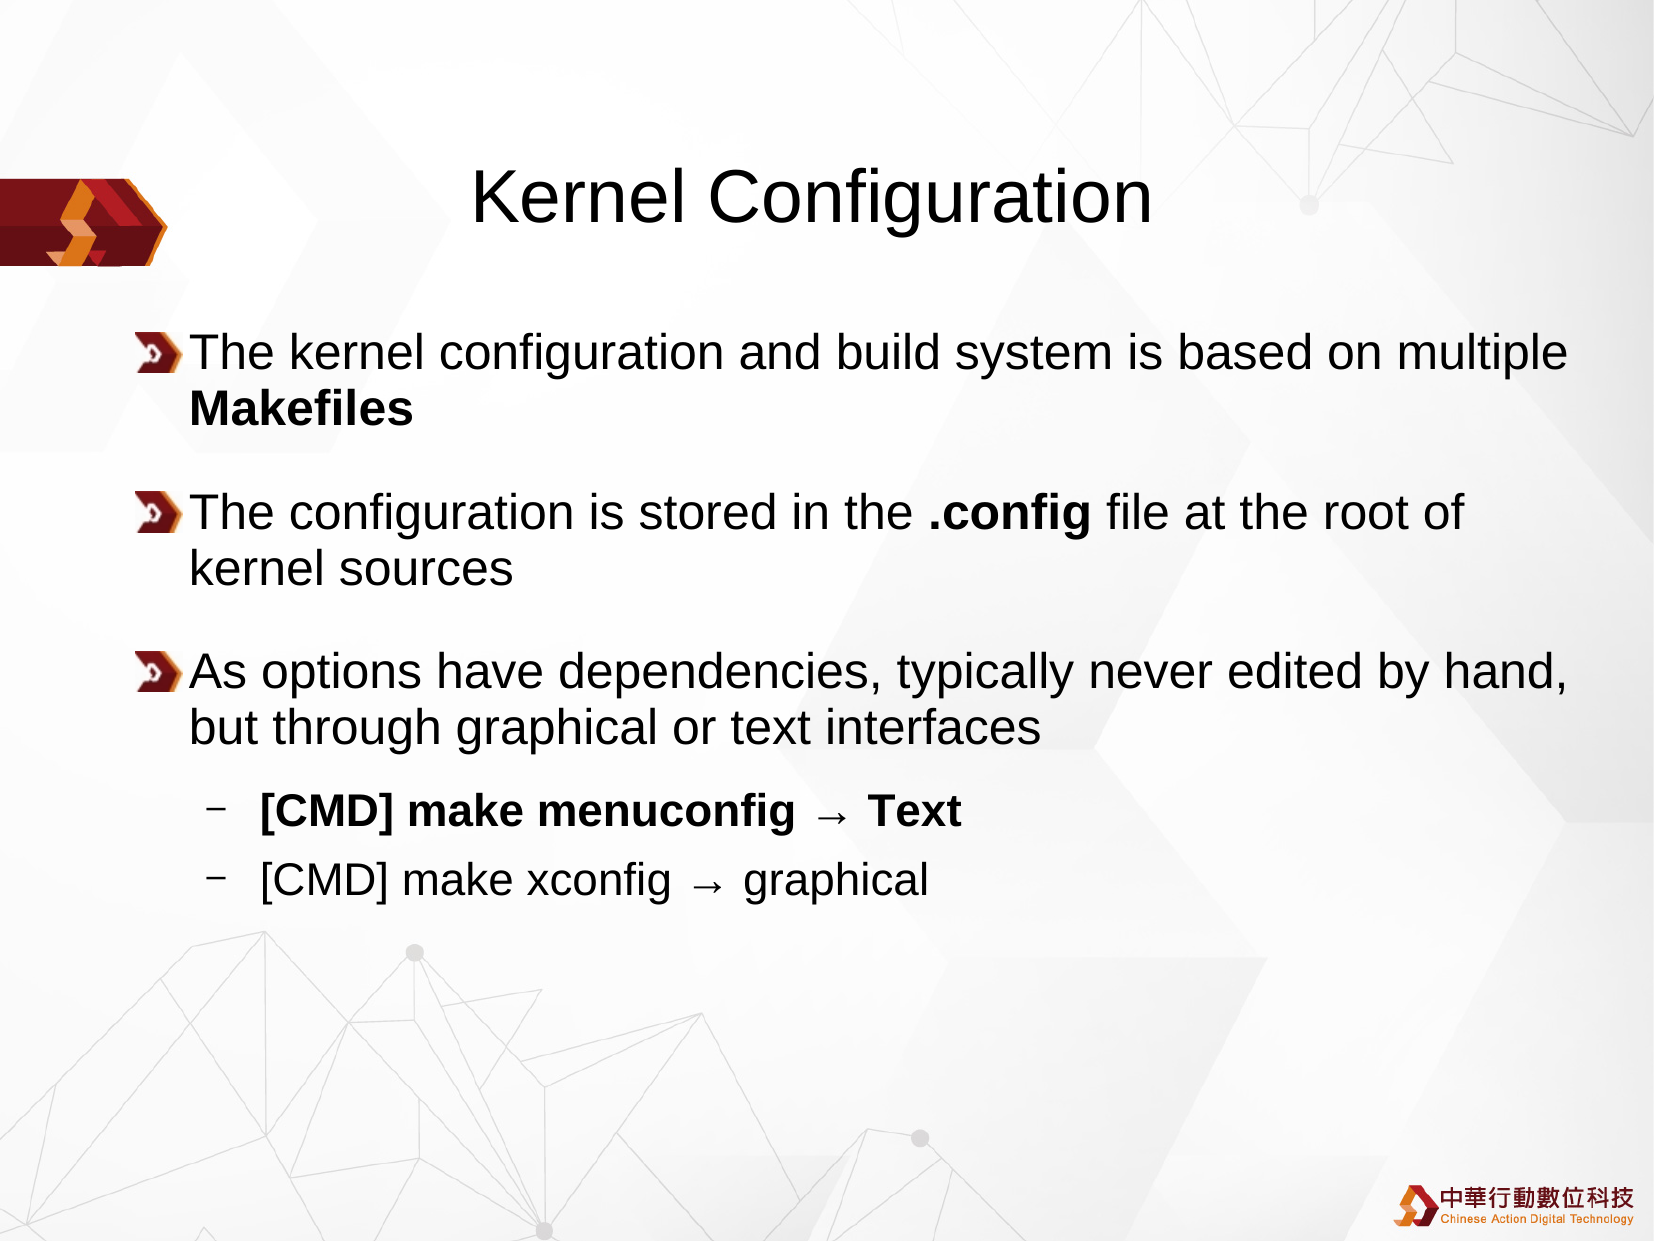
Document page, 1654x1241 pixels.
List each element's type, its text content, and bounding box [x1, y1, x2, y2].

title Kernel Configuration [118, 112, 1506, 281]
list The kernel configuration and build system is based on multiple Makefiles The configuration is stored in the .config file at the root of kernel sources As options have dependencies, typically never edited by hand, but through graphical or text interfaces [CMD] make menuconfig → Text [CMD] make xconfig → graphical [118, 324, 1571, 1091]
picture [0, 0, 1654, 1241]
